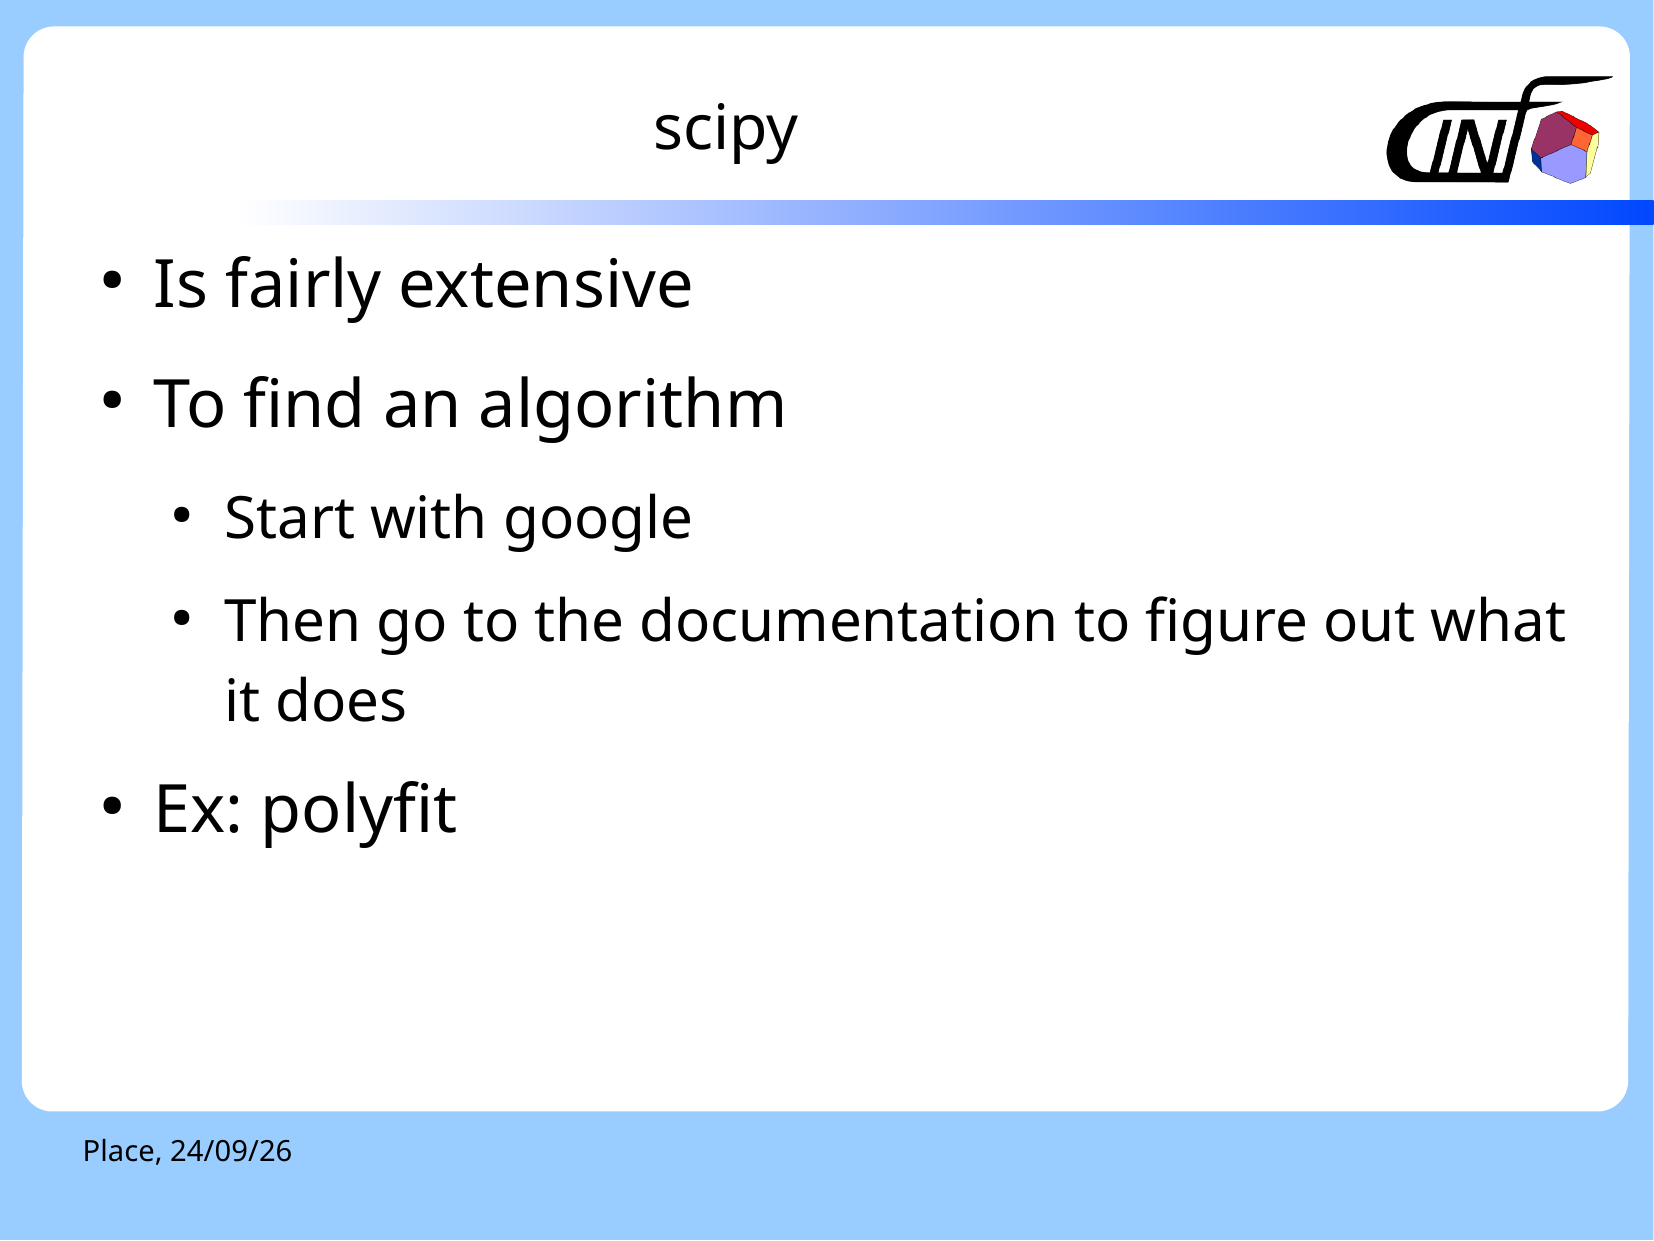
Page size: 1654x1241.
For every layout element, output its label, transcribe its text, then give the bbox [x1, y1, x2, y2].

picture [1386, 76, 1613, 184]
title scipy [82, 49, 1371, 201]
list Is fairly extensive To find an algorithm Start with google Then go to the documentation to figure out what it does Ex: polyfit [82, 236, 1595, 1055]
